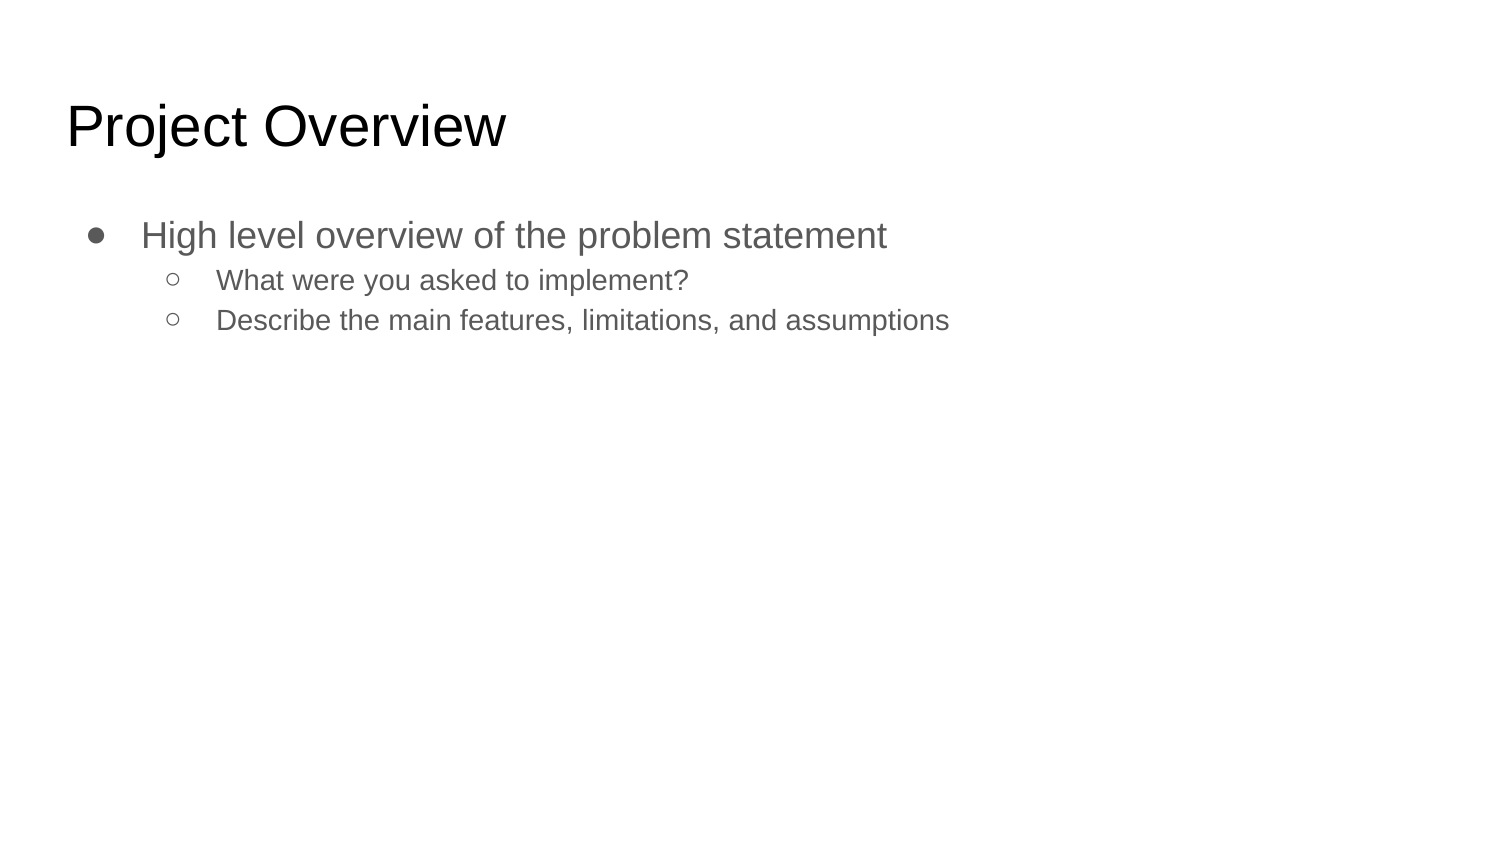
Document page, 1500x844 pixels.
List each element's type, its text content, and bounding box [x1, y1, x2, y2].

list High level overview of the problem statement What were you asked to implement? Describe the main features, limitations, and assumptions [51, 189, 1449, 750]
title Project Overview [51, 72, 1449, 167]
